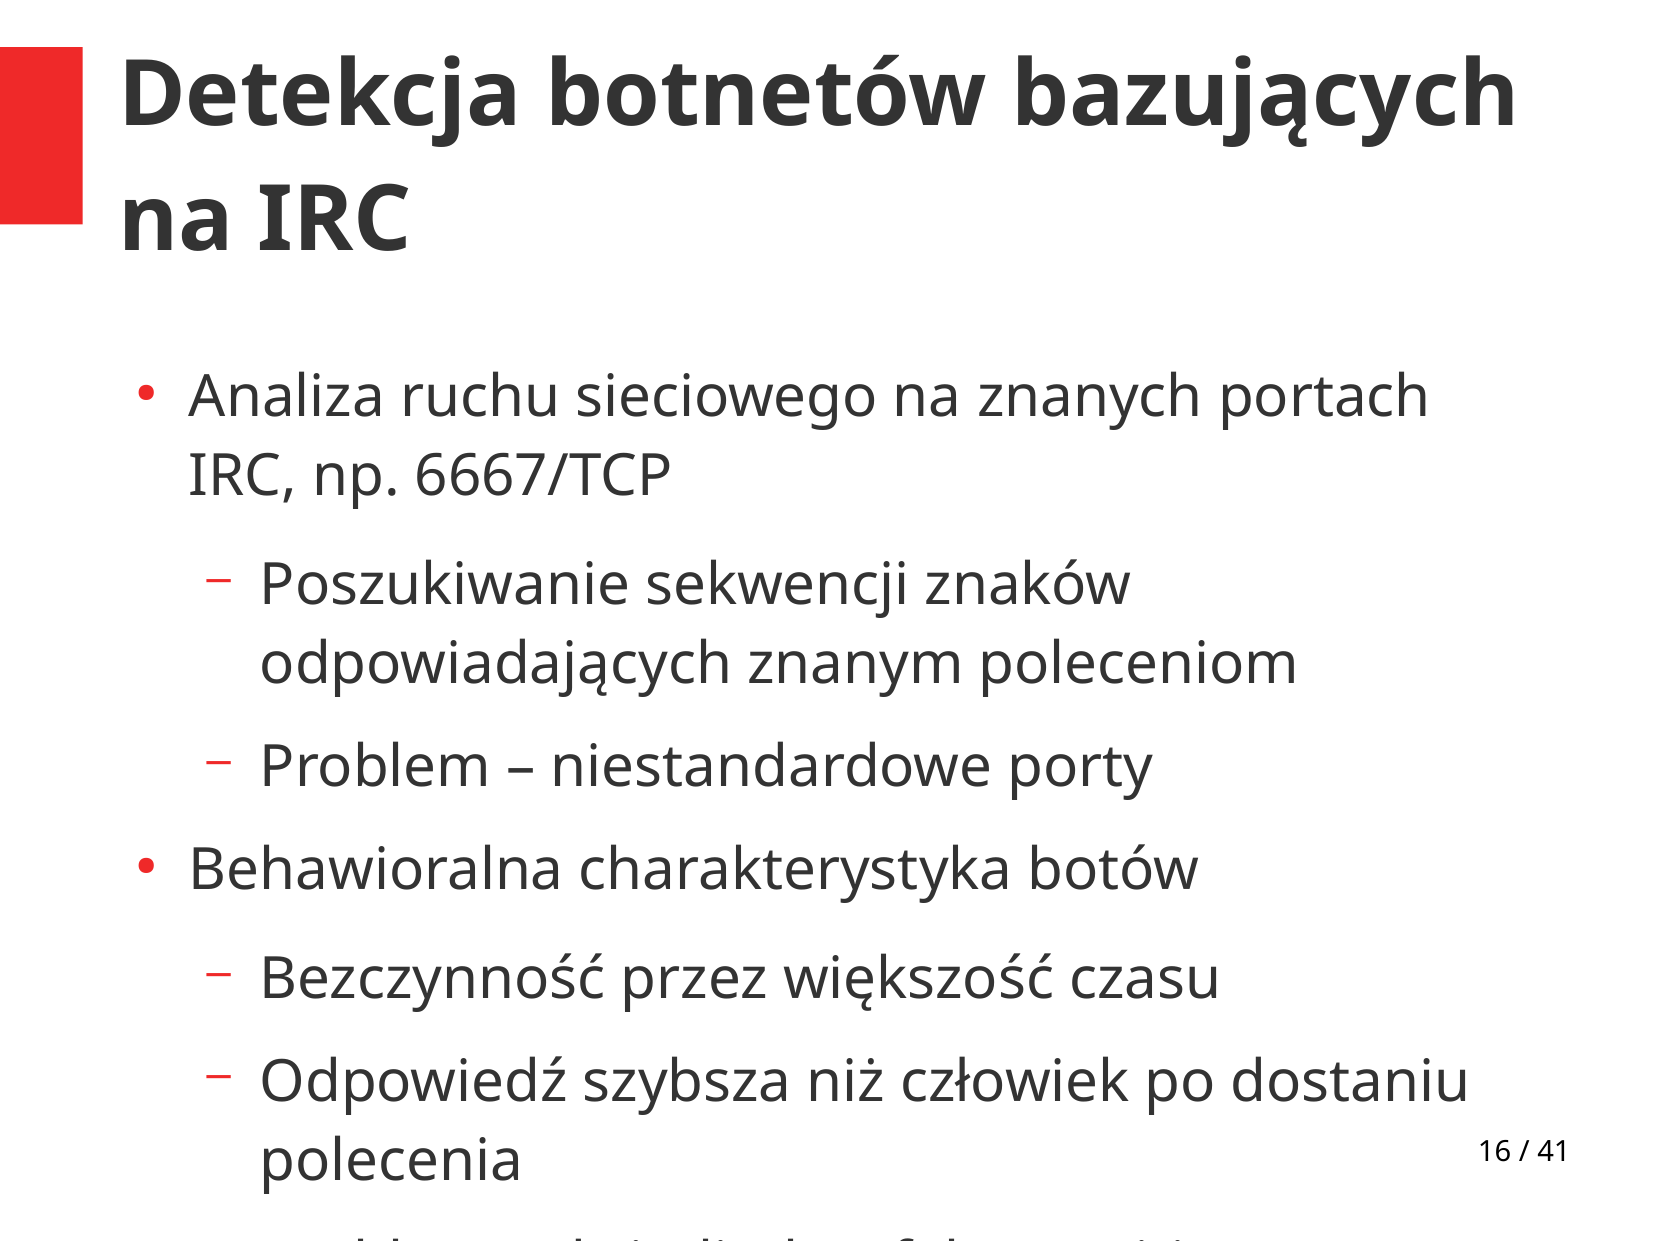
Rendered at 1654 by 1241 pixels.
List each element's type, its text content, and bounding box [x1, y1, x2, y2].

list Analiza ruchu sieciowego na znanych portach IRC, np. 6667/TCP Poszukiwanie sekwencji znaków odpowiadających znanym poleceniom Problem – niestandardowe porty Behawioralna charakterystyka botów Bezczynność przez większość czasu Odpowiedź szybsza niż człowiek po dostaniu polecenia Problem – duża liczba „false positives” [118, 354, 1536, 1074]
title Detekcja botnetów bazujących na IRC [118, 45, 1571, 260]
